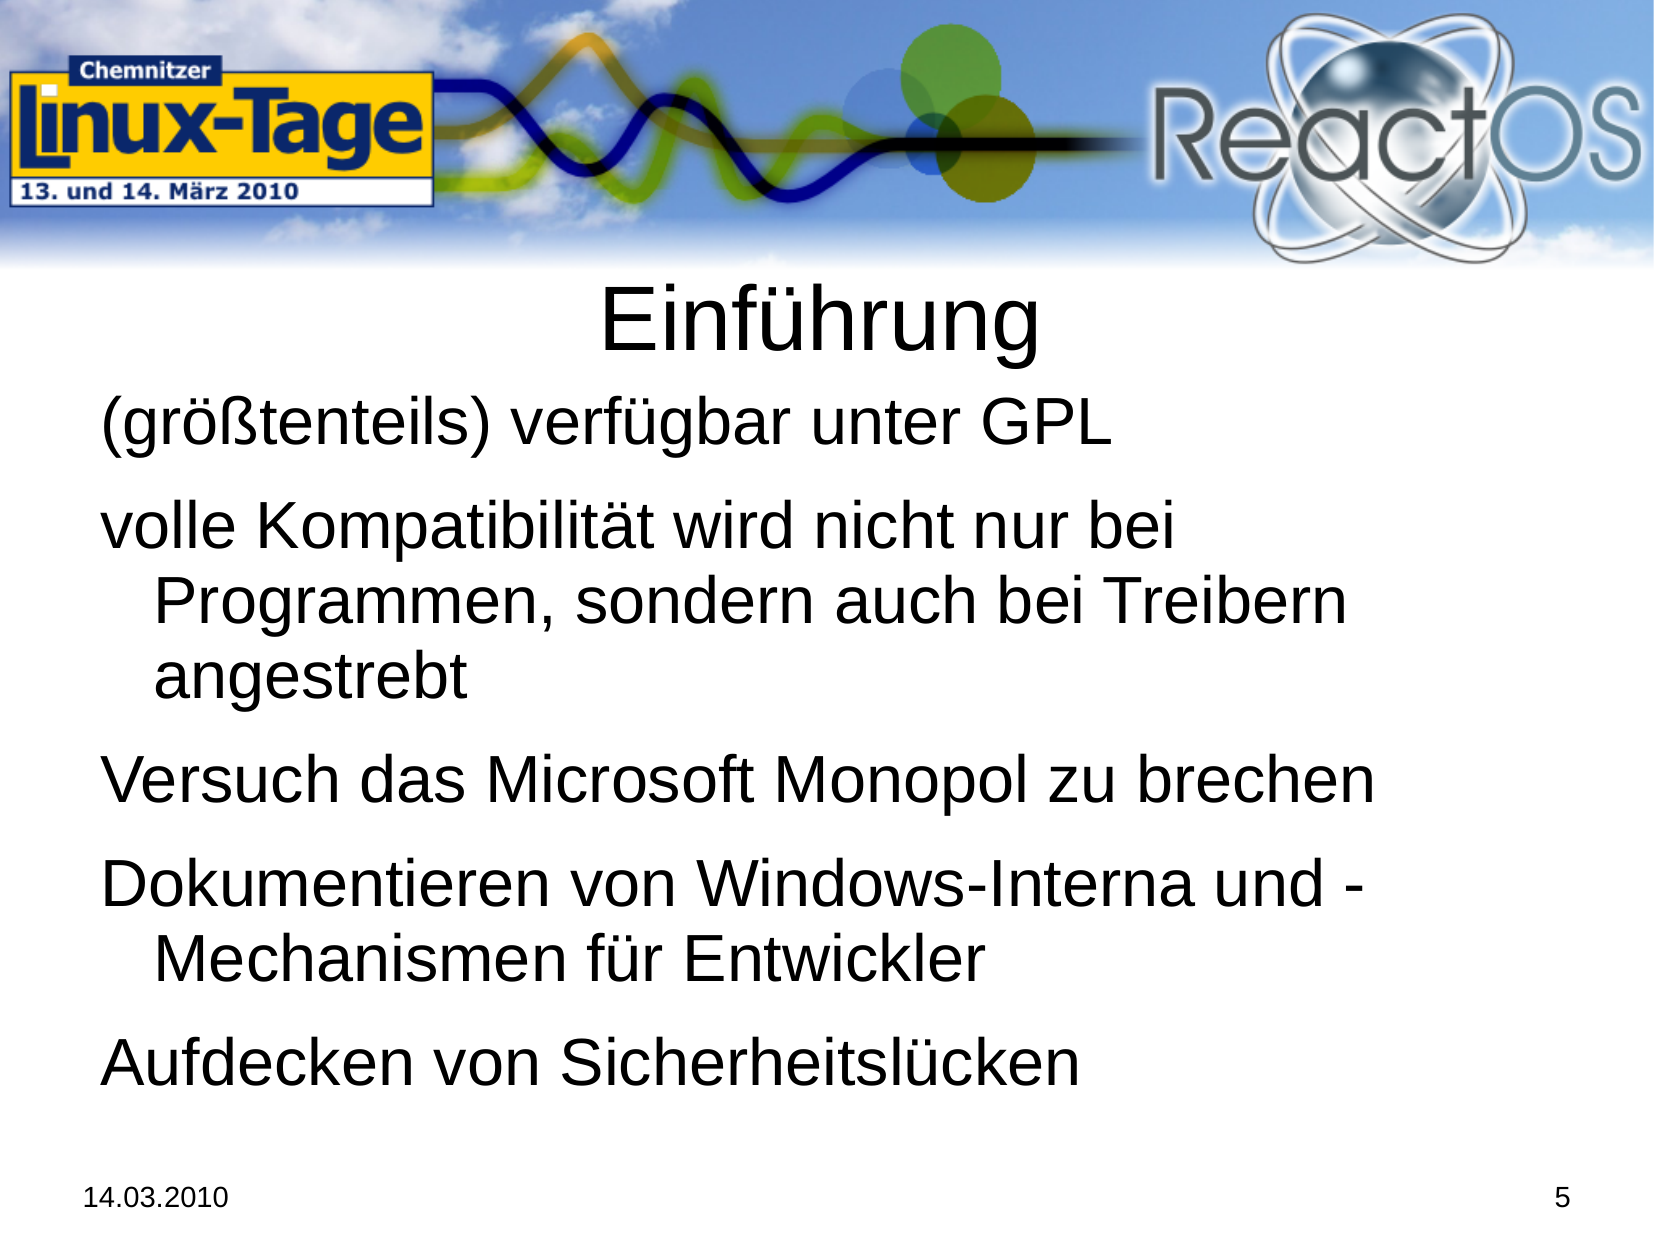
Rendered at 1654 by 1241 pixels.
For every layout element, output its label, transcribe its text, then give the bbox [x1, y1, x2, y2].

list (größtenteils) verfügbar unter GPL volle Kompatibilität wird nicht nur bei Programmen, sondern auch bei Treibern angestrebt Versuch das Microsoft Monopol zu brechen Dokumentieren von Windows-Interna und -Mechanismen für Entwickler Aufdecken von Sicherheitslücken [82, 383, 1571, 1101]
title Einführung [76, 230, 1565, 408]
picture [0, 0, 1654, 1241]
